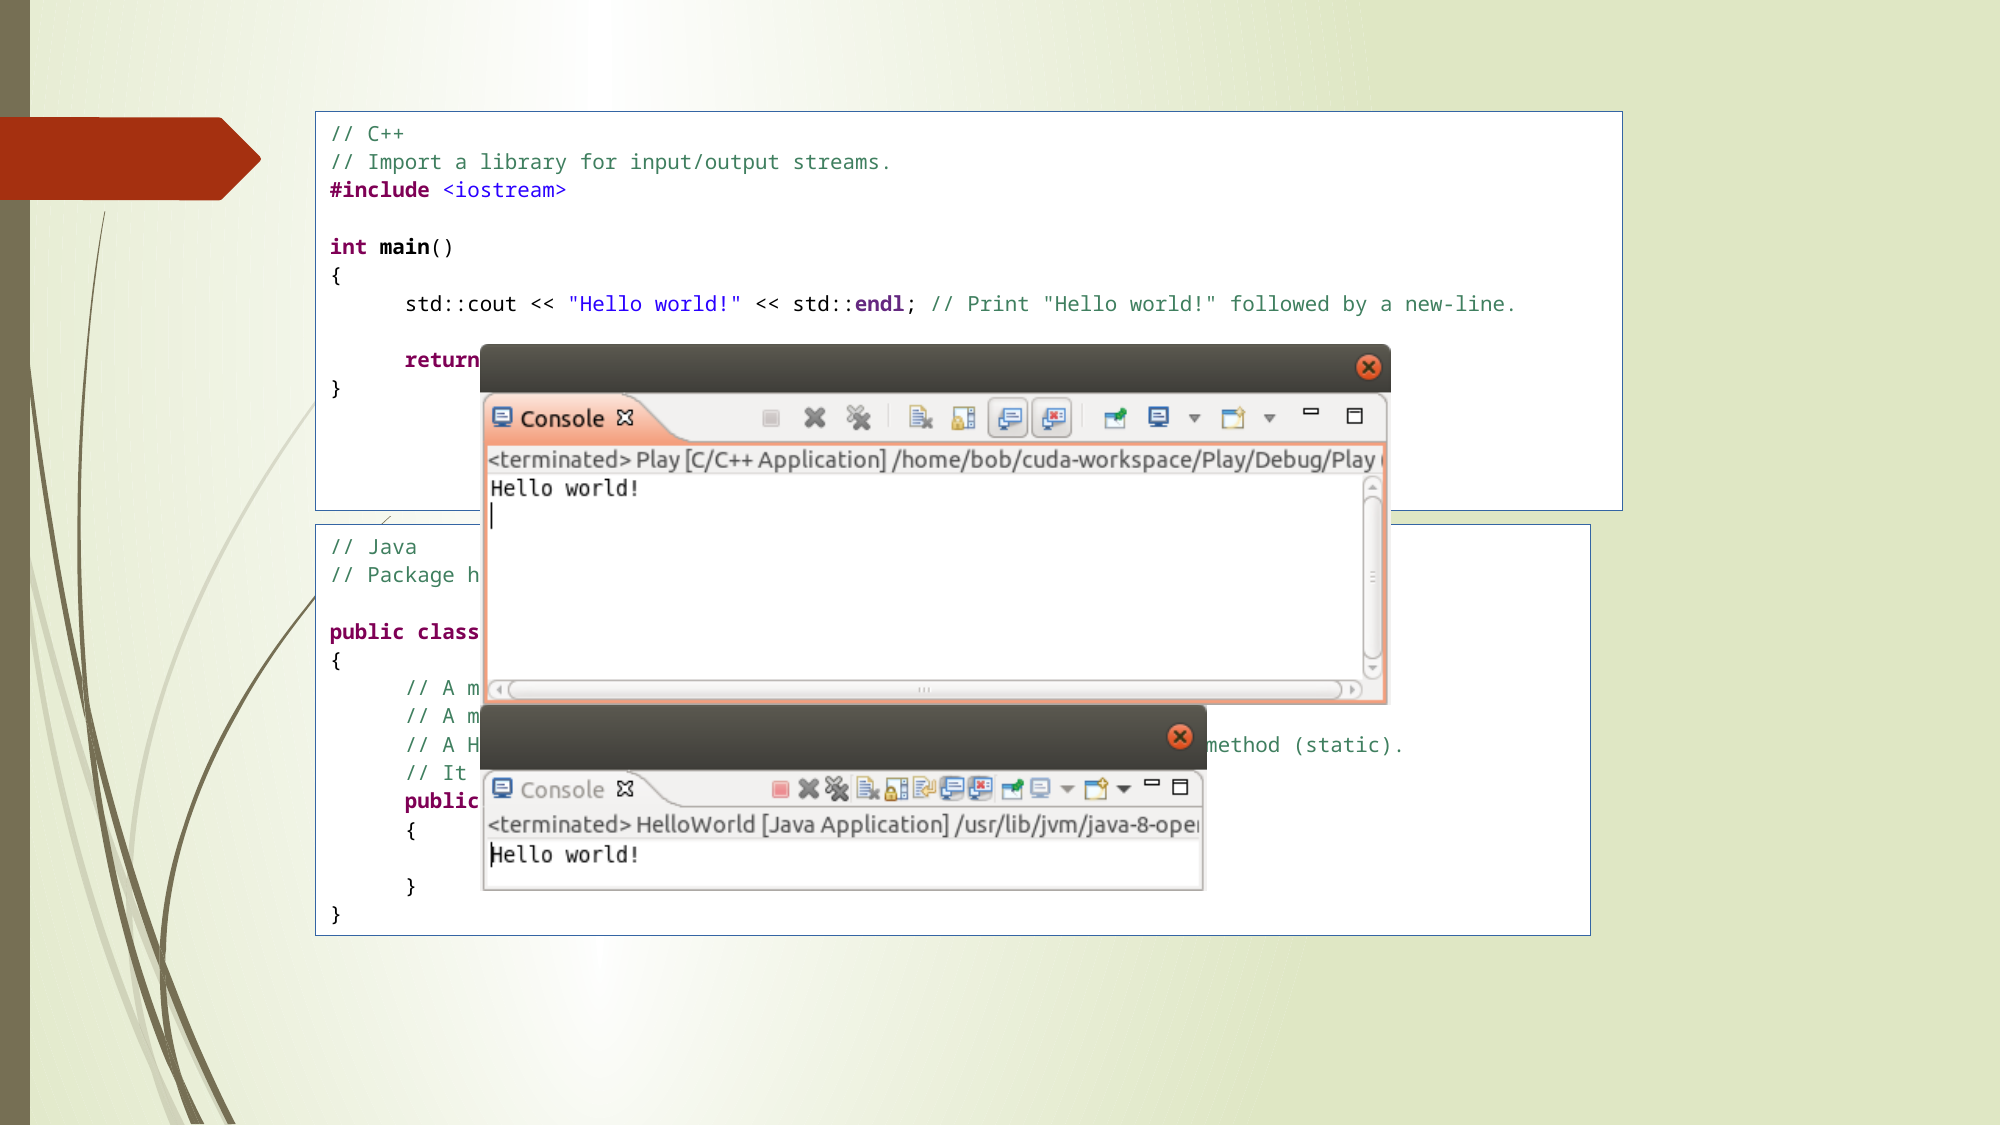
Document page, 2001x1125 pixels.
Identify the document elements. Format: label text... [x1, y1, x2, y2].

picture [480, 344, 1391, 891]
text_box // Java // Package here. public class HelloWorld { // A method that can be accessed from outside the class and package (public). // A method that receives args as its initial parameters. // A HelloWorld object does not need to be created to call this method (static). // It returns nothing (void). public static void main(String[] args) { System.out.println("Hello world!"); } } [315, 524, 1591, 904]
text_box // C++ // Import a library for input/output streams. #include <iostream> int main() { std::cout << "Hello world!" << std::endl; // Print "Hello world!" followed by a new-line. return 0; // Exit status. } [315, 111, 1623, 511]
